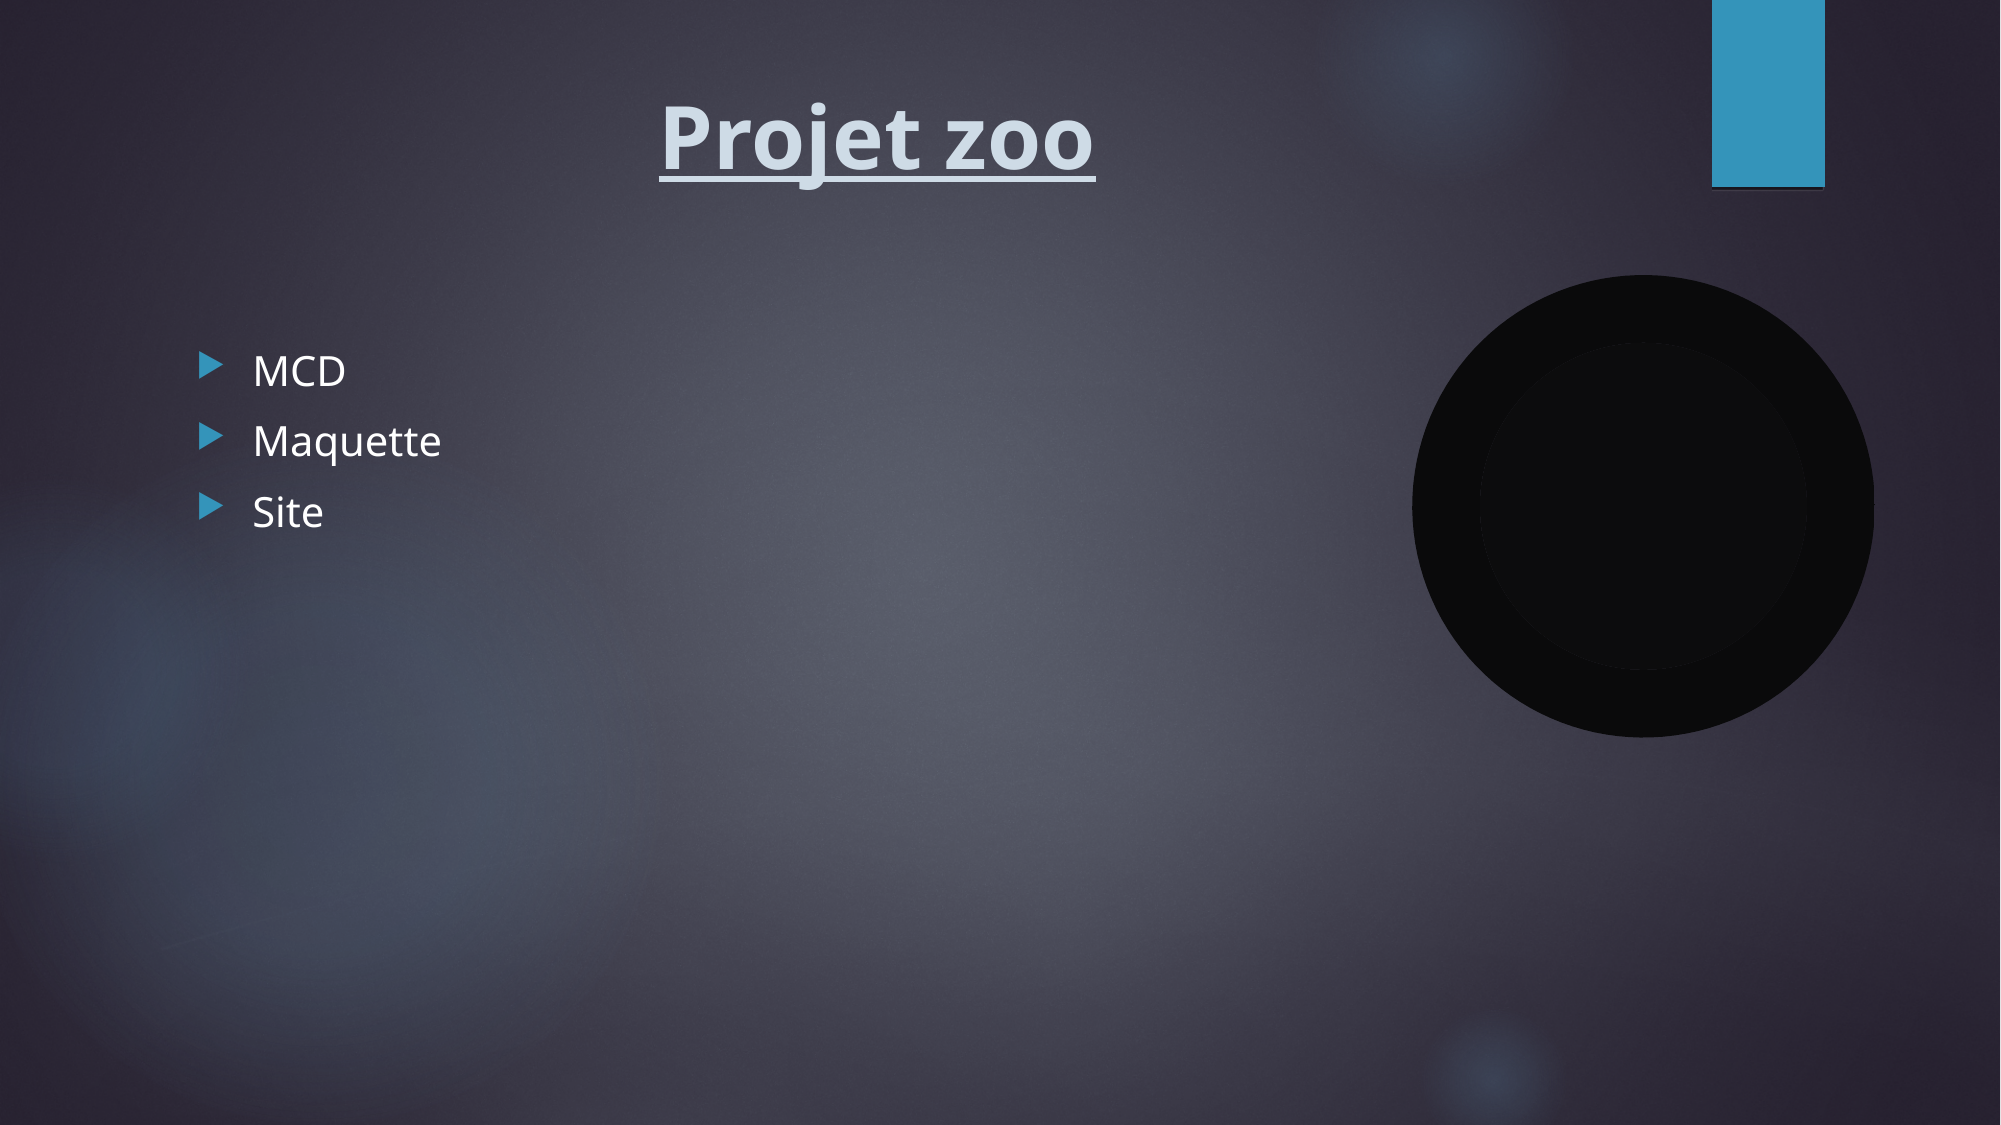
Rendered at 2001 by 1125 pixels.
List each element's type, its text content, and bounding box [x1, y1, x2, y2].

title Projet zoo [106, 74, 1649, 305]
list MCD Maquette Site [181, 336, 1649, 1026]
